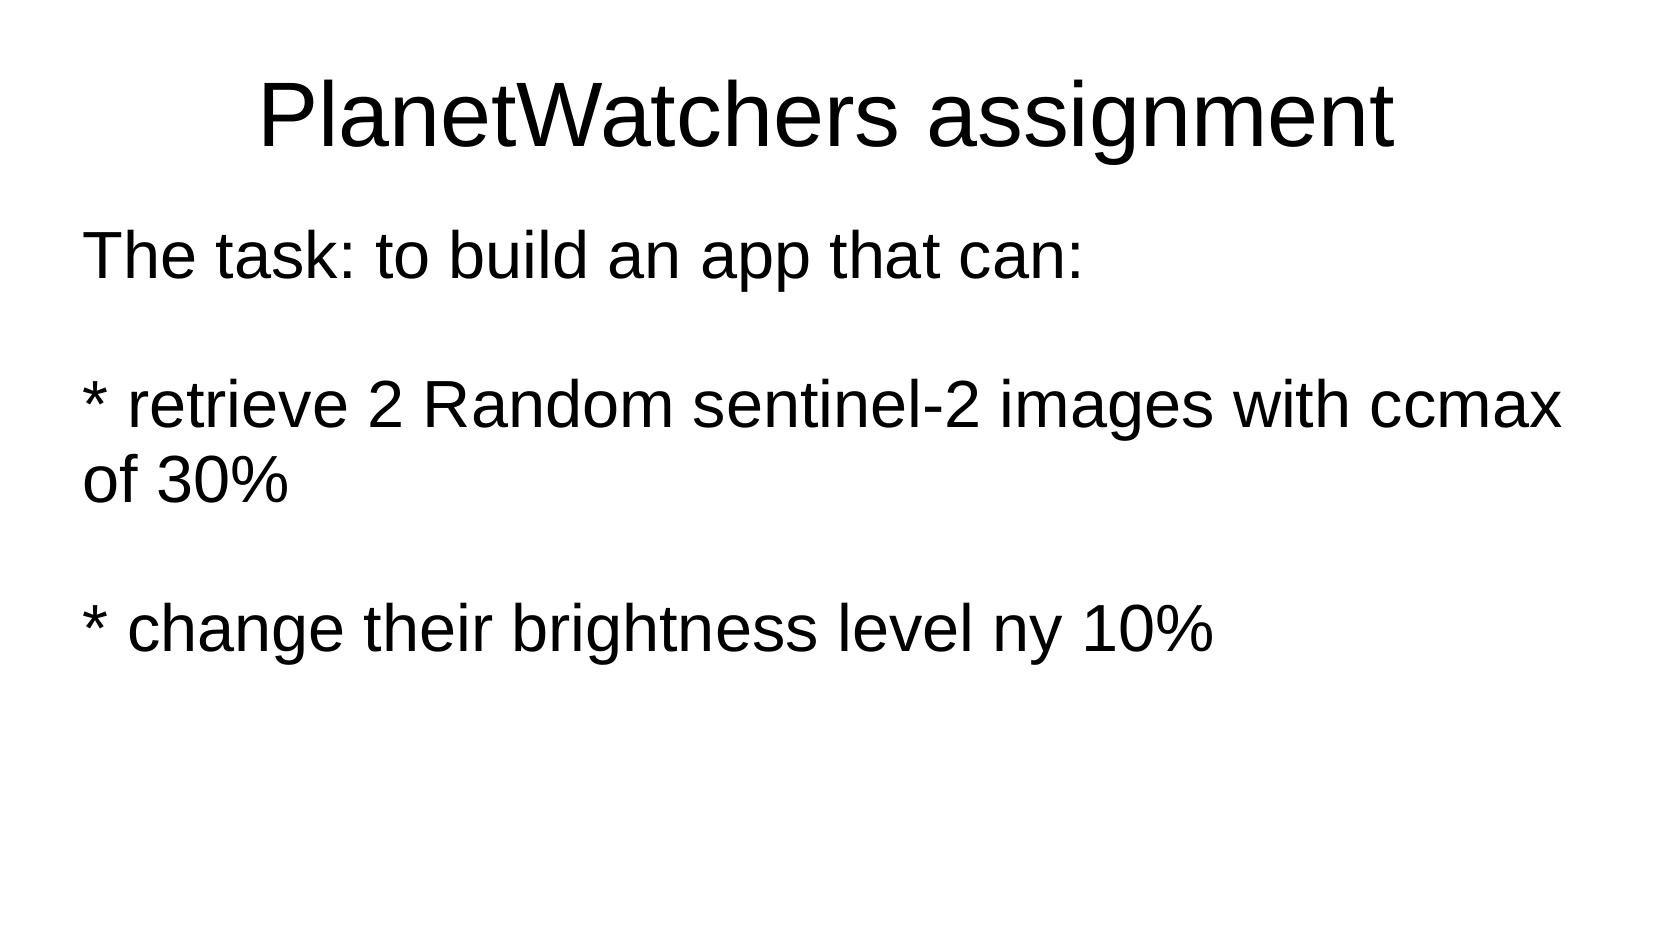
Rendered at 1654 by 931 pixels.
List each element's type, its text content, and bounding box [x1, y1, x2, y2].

title PlanetWatchers assignment [82, 37, 1571, 193]
subtitle The task: to build an app that can: * retrieve 2 Random sentinel-2 images with ccmax of 30% * change their brightness level ny 10% [82, 217, 1571, 758]
